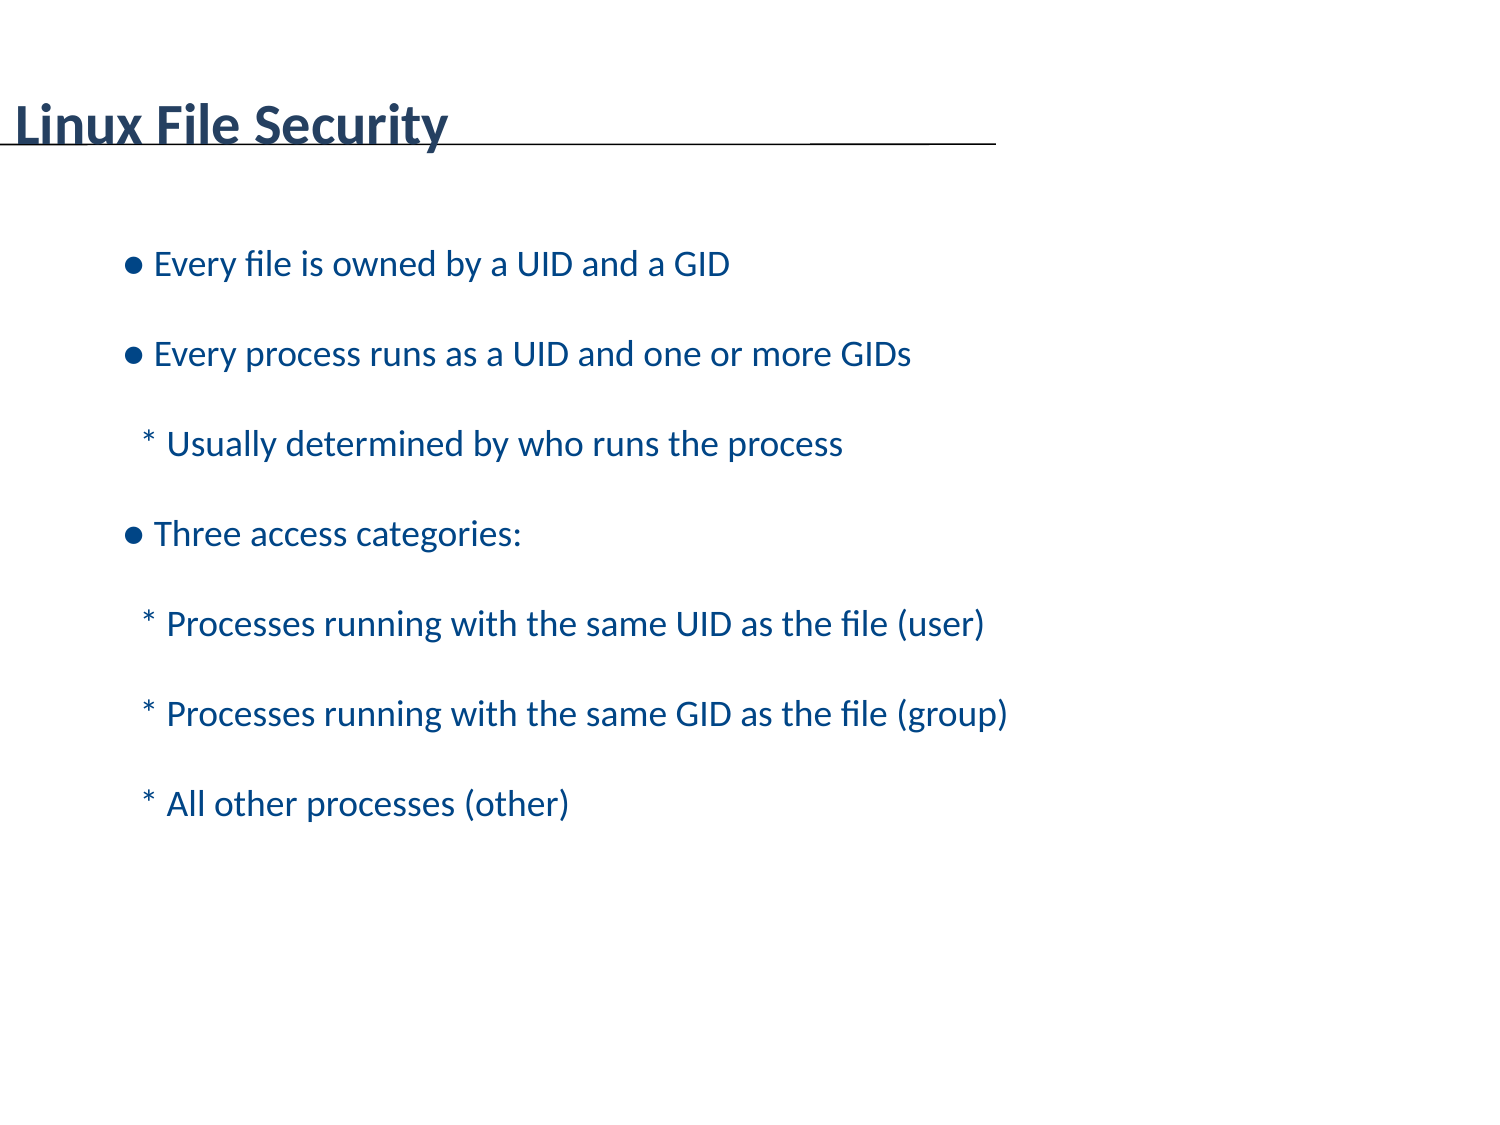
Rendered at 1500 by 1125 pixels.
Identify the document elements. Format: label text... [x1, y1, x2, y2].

text_box Linux File Security [0, 79, 1051, 165]
text_box ● Every file is owned by a UID and a GID ● Every process runs as a UID and one or more GIDs * Usually determined by who runs the process ● Three access categories: * Processes running with the same UID as the file (user) * Processes running with the same GID as the file (group) * All other processes (other) [107, 186, 1398, 931]
